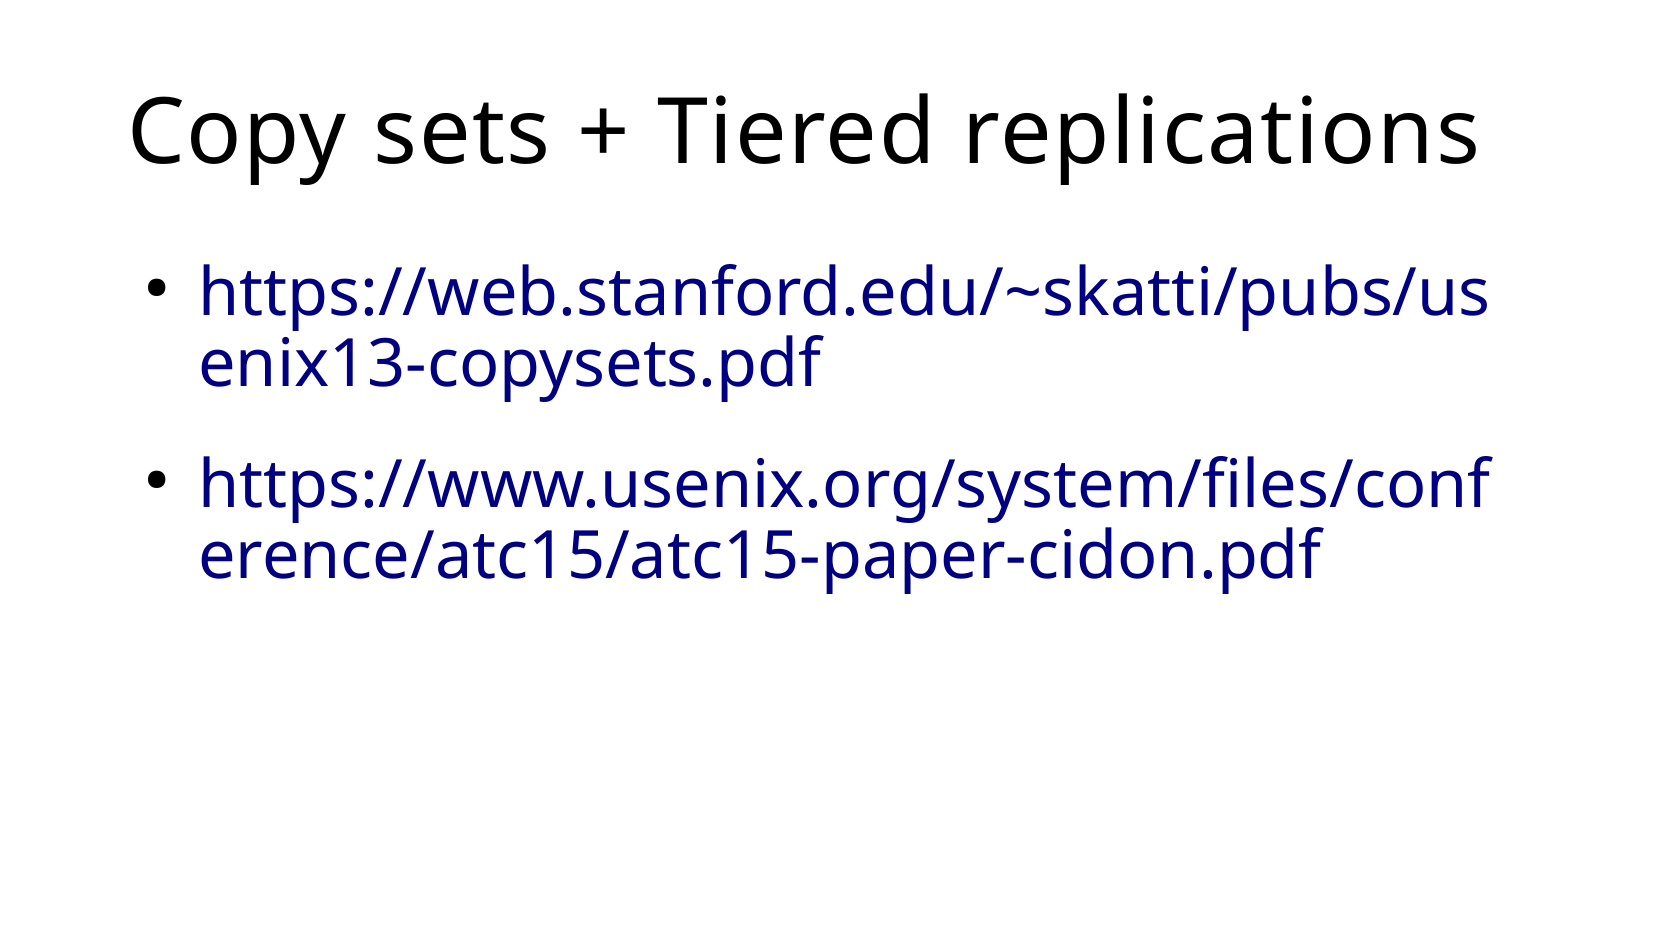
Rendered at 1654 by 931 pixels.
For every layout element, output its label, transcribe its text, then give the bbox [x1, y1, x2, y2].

list https://web.stanford.edu/~skatti/pubs/usenix13-copysets.pdf https://www.usenix.org/system/files/conference/atc15/atc15-paper-cidon.pdf [127, 244, 1527, 784]
title Copy sets + Tiered replications [127, 69, 1654, 187]
